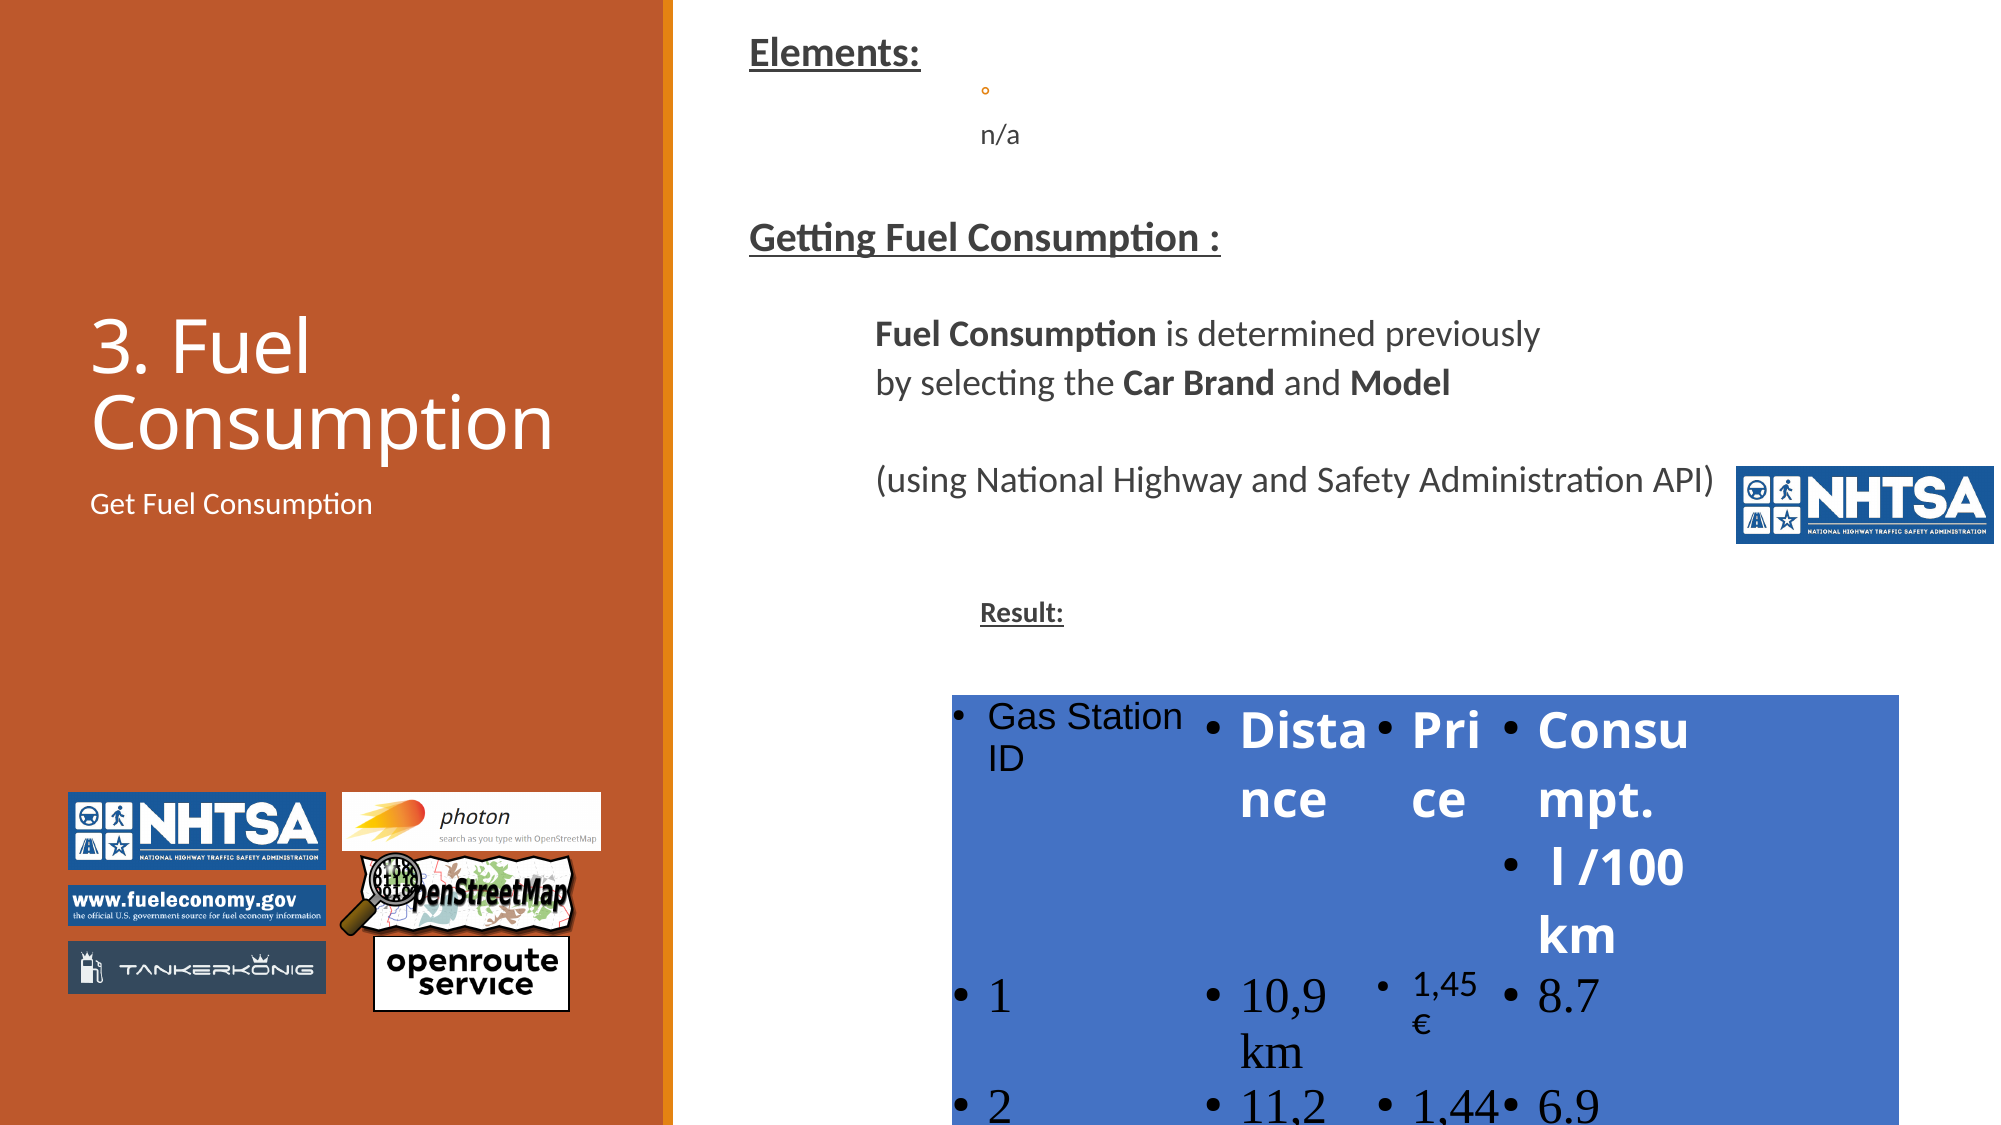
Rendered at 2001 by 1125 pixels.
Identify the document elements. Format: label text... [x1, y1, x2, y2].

table_cell 10,9 km [1204, 968, 1376, 1079]
table_cell 11,2 km [1204, 1079, 1376, 1125]
picture [68, 885, 326, 927]
picture [68, 792, 326, 870]
table_header Gas Station ID [952, 695, 1204, 968]
table_cell 1 [952, 968, 1204, 1079]
table_header Distance [1204, 695, 1376, 968]
table_cell [1716, 968, 1899, 1079]
table_cell [1716, 1079, 1899, 1125]
table_cell 2 [952, 1079, 1204, 1125]
table_cell 1,45 € [1376, 968, 1502, 1079]
picture [338, 792, 601, 937]
list Elements: n/a Getting Fuel Consumption : Fuel Consumption is determined previously by selecting the Car Brand and Model (using National Highway and Safety Administration API) Result: [734, 22, 1860, 1046]
table_header Consumpt. l /100 km [1502, 695, 1716, 968]
list Get Fuel Consumption [75, 479, 601, 1035]
picture [68, 941, 326, 994]
table_header Price [1376, 695, 1502, 968]
picture [1736, 466, 1994, 544]
picture [374, 937, 569, 1011]
title 3. Fuel Consumption [75, 97, 601, 473]
table_header [1716, 695, 1899, 968]
table_cell 1,44 € [1376, 1079, 1502, 1125]
table_cell 6.9 [1502, 1079, 1716, 1125]
table_cell 8.7 [1502, 968, 1716, 1079]
